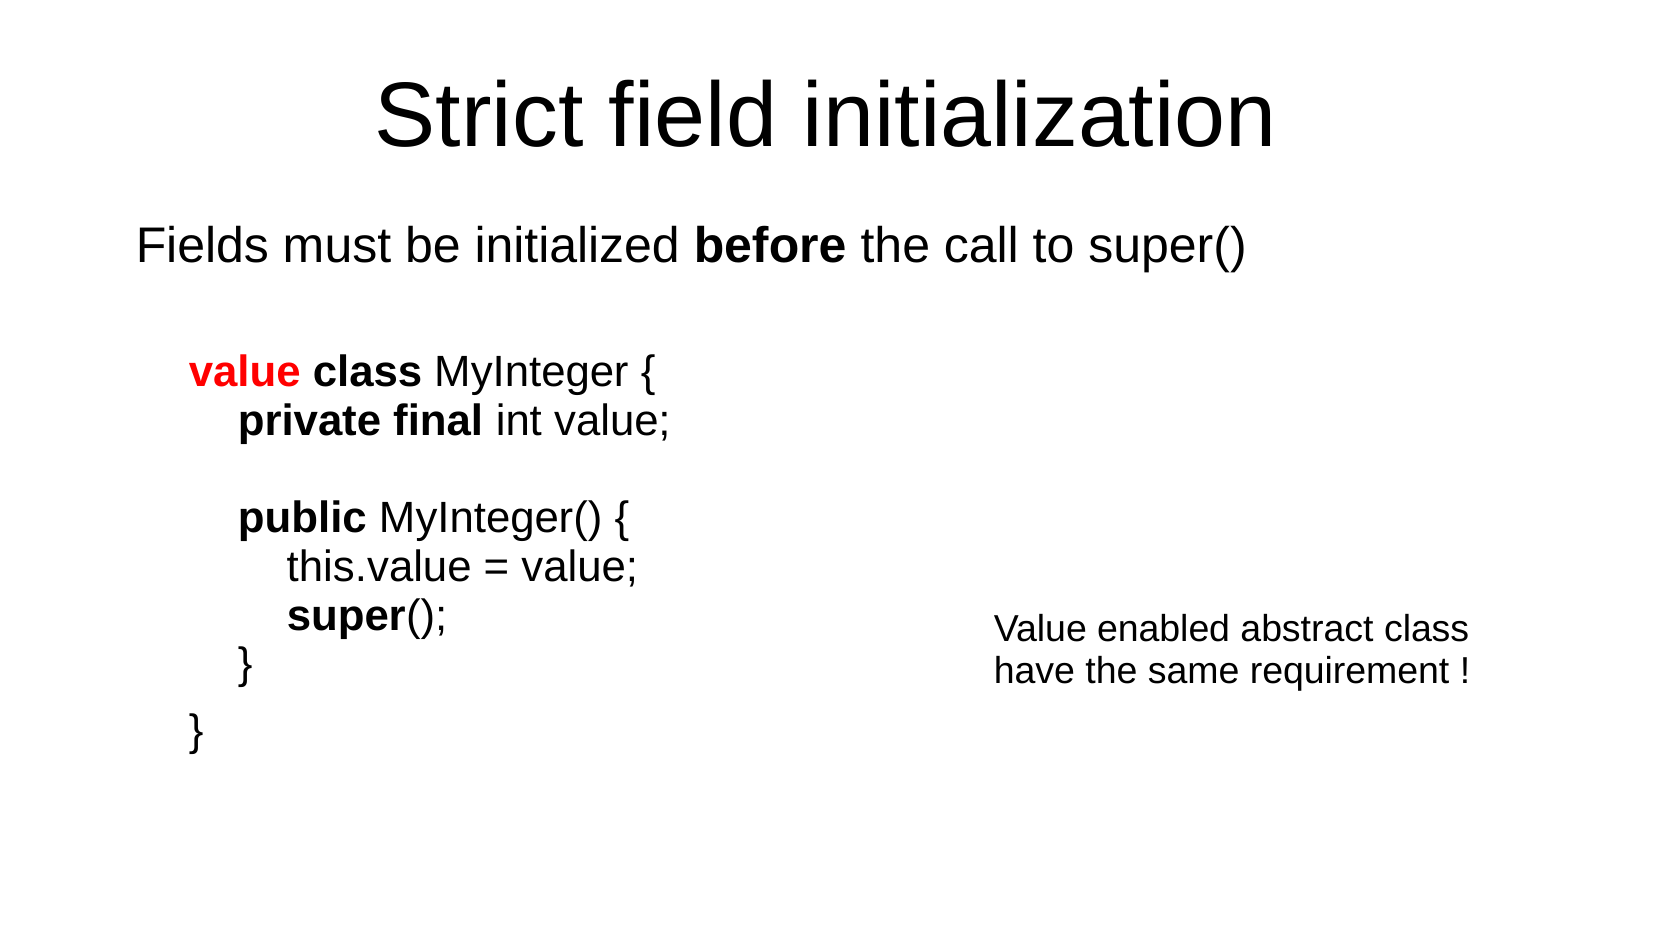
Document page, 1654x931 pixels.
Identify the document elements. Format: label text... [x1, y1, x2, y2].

title Strict field initialization [82, 37, 1571, 193]
text_box Value enabled abstract class have the same requirement ! [979, 600, 1487, 699]
list Fields must be initialized before the call to super() value class MyInteger { private final int value; public MyInteger() { this.value = value; super(); } } [82, 217, 1571, 758]
